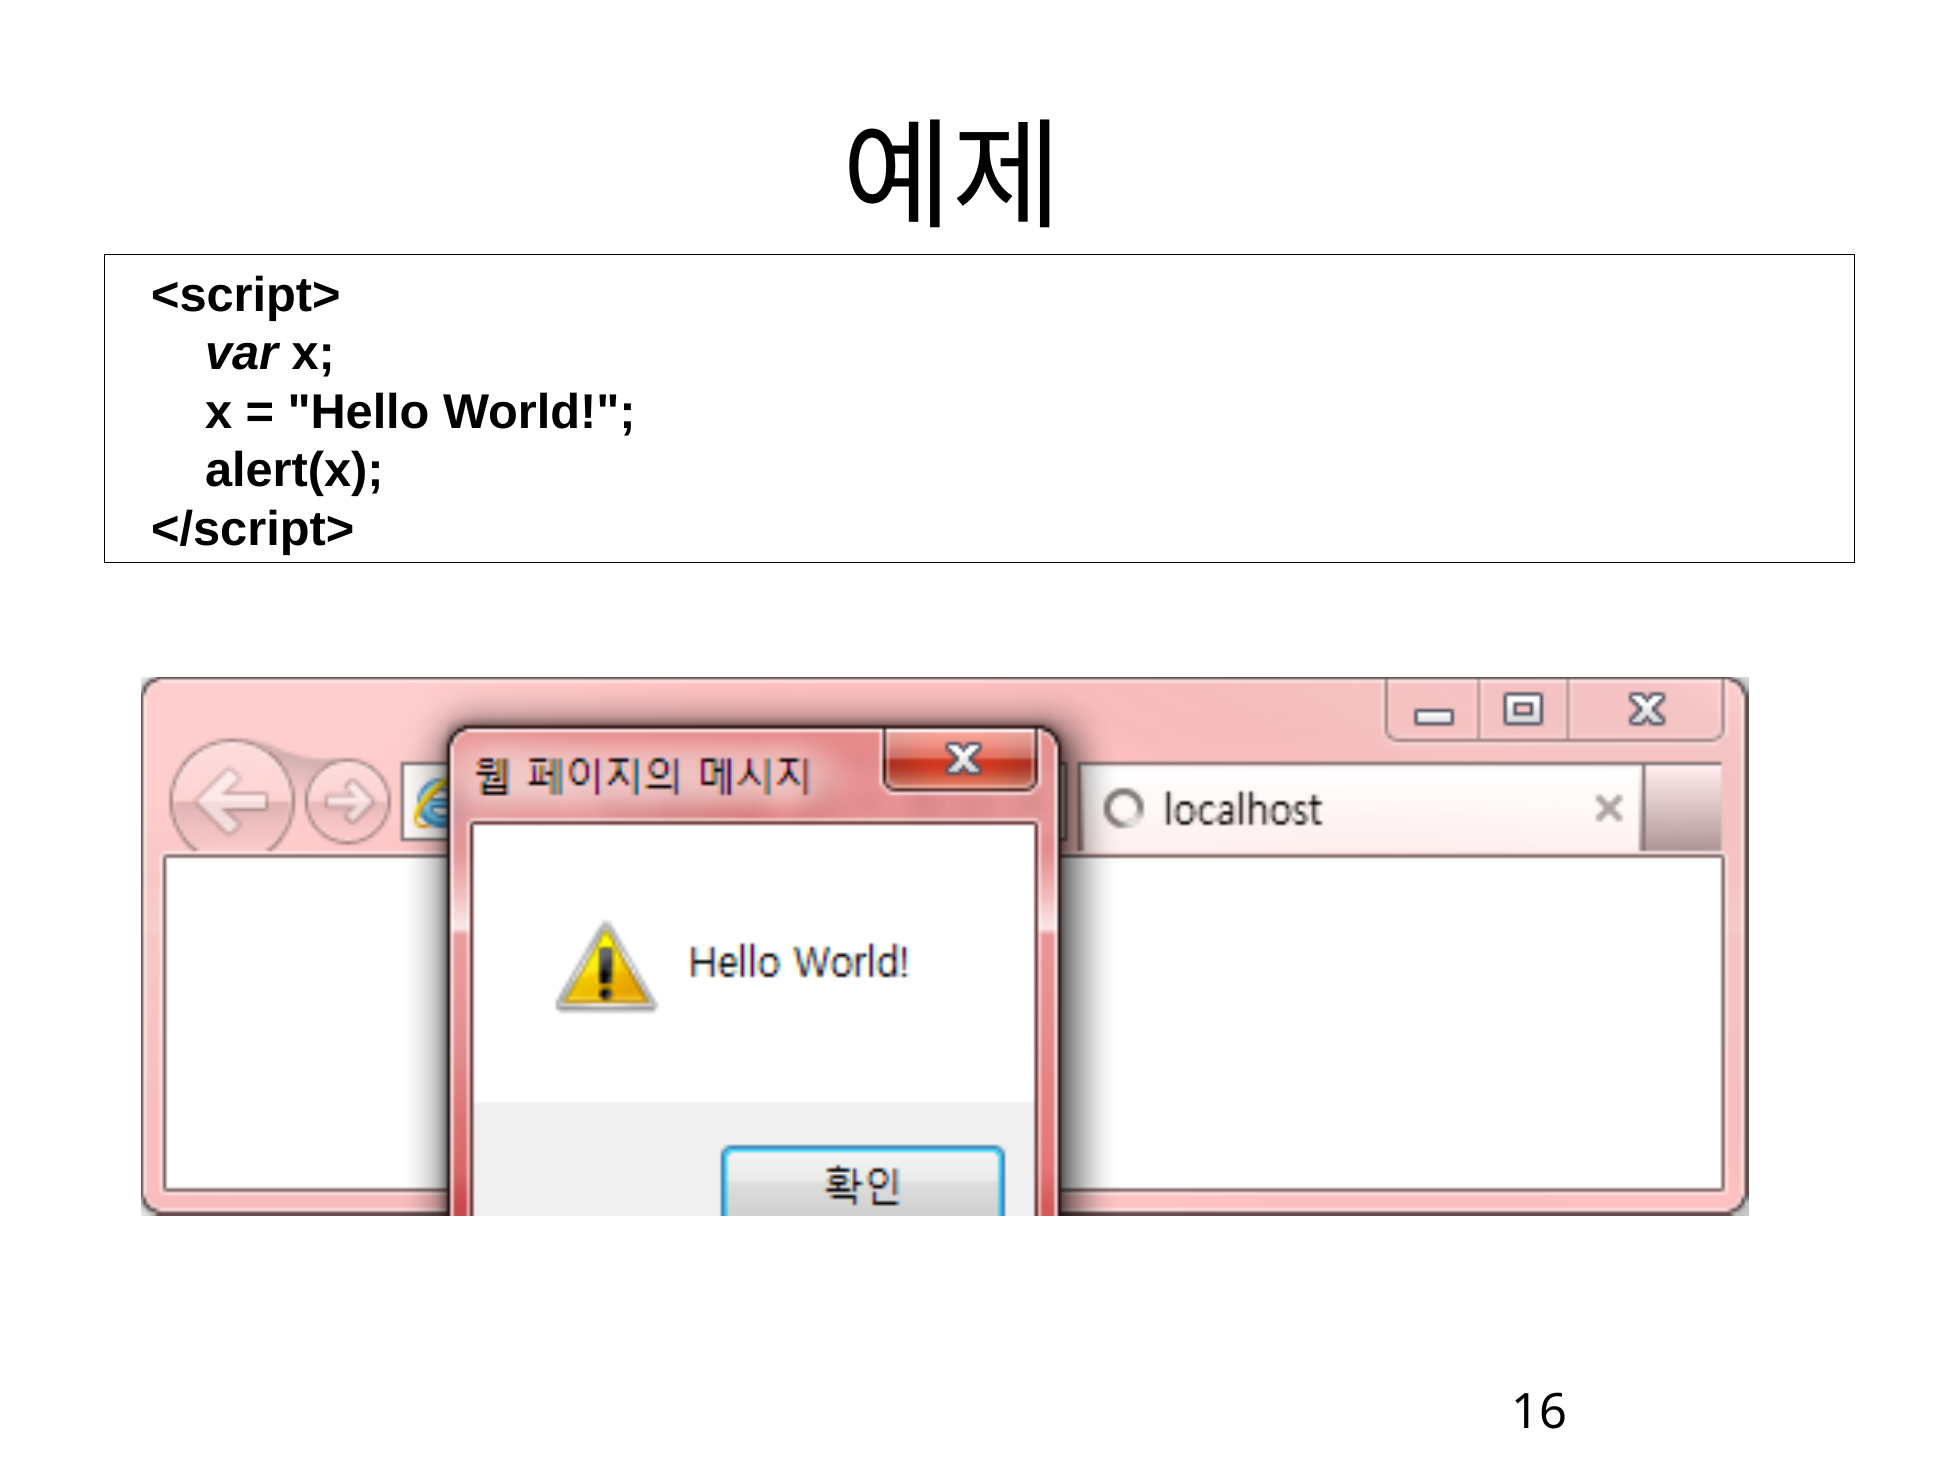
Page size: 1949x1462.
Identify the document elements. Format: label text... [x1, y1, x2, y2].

slide_number <숫자> [1496, 1372, 1899, 1462]
title 예제 [156, 92, 1749, 254]
text_box <script> var x; x = "Hello World!"; alert(x); </script> [104, 254, 1855, 563]
picture [141, 677, 1749, 1216]
